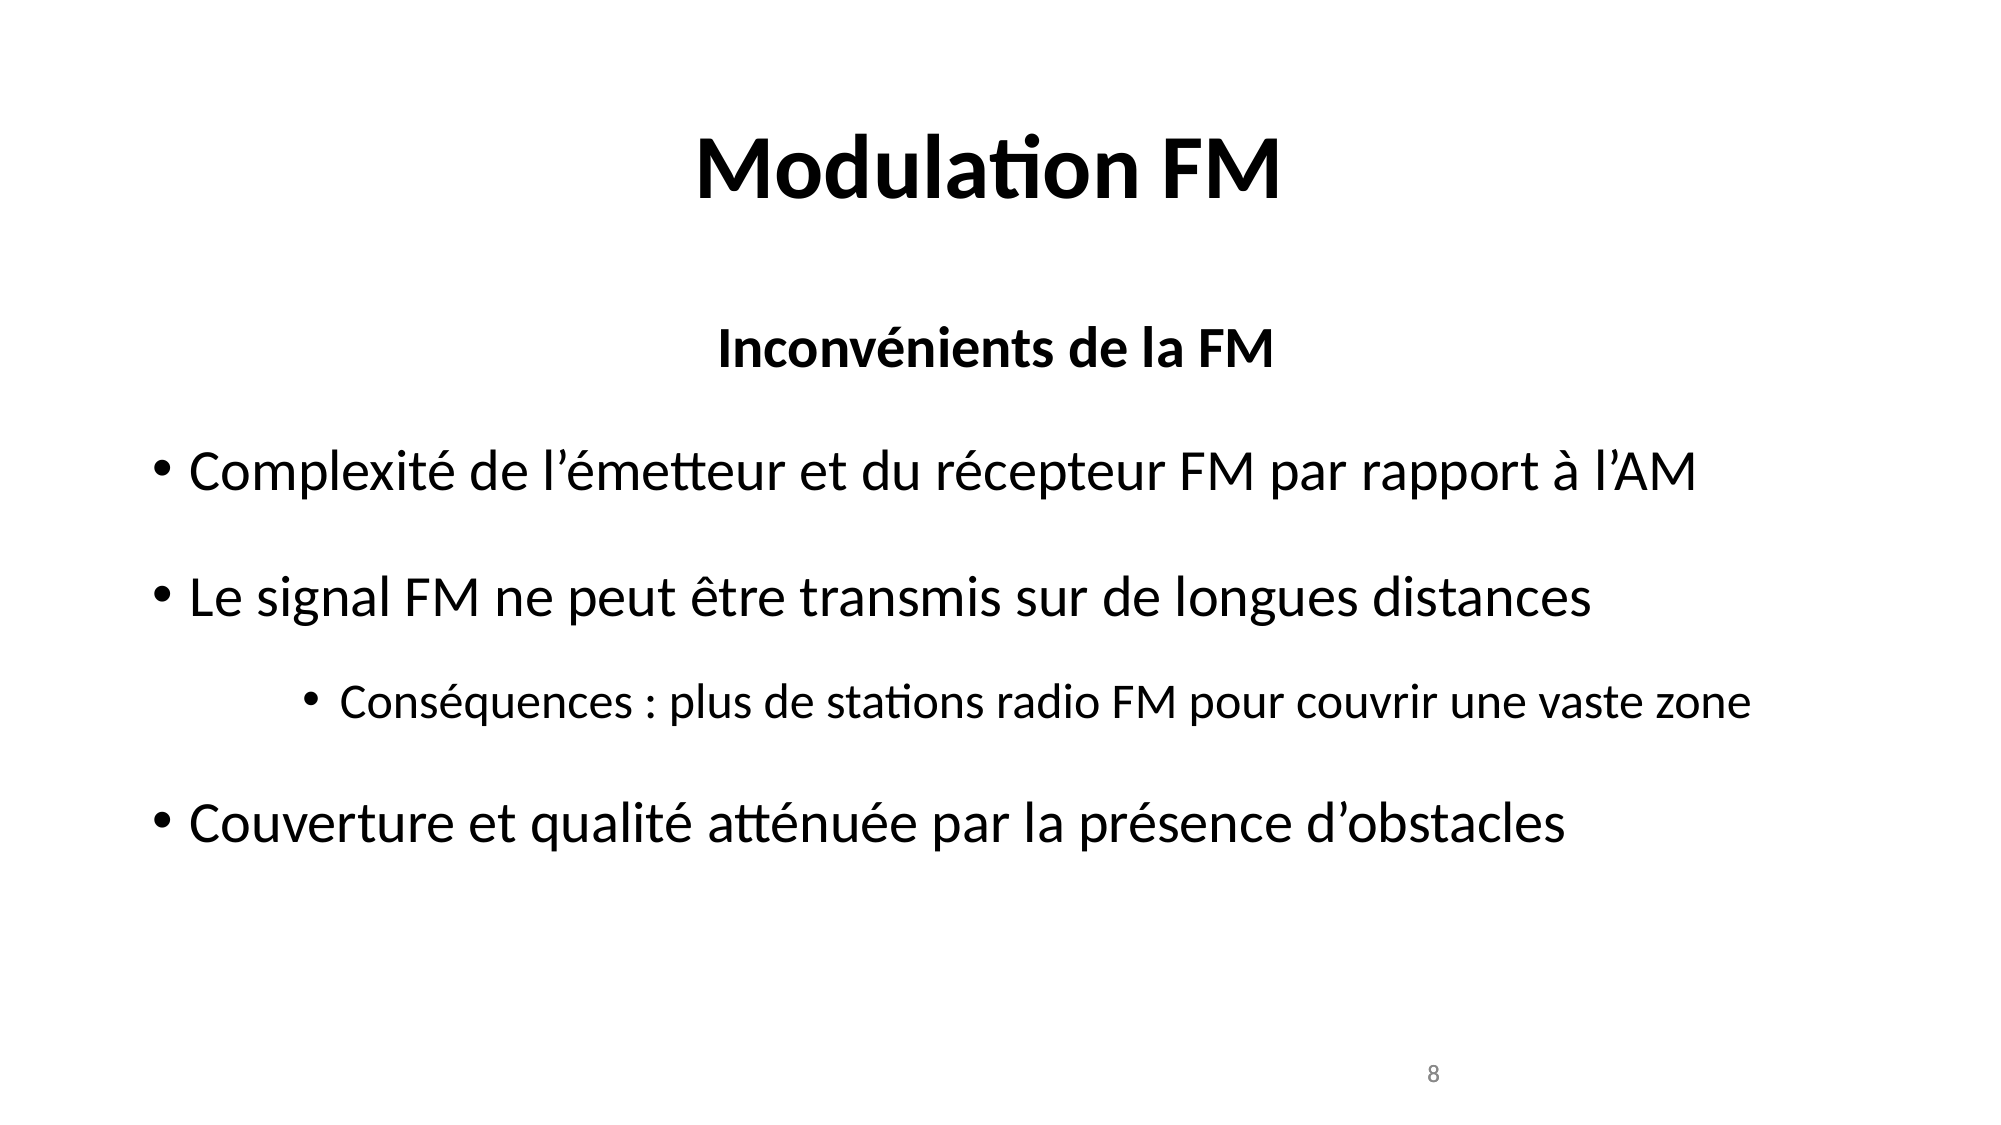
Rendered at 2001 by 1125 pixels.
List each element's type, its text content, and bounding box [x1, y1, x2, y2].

title Modulation FM [137, 59, 1863, 278]
list Complexité de l’émetteur et du récepteur FM par rapport à l’AM Le signal FM ne peut être transmis sur de longues distances Conséquences : plus de stations radio FM pour couvrir une vaste zone Couverture et qualité atténuée par la présence d’obstacles [137, 299, 1863, 1014]
text_box Inconvénients de la FM [702, 301, 1298, 388]
text_box [1412, 1042, 1863, 1103]
